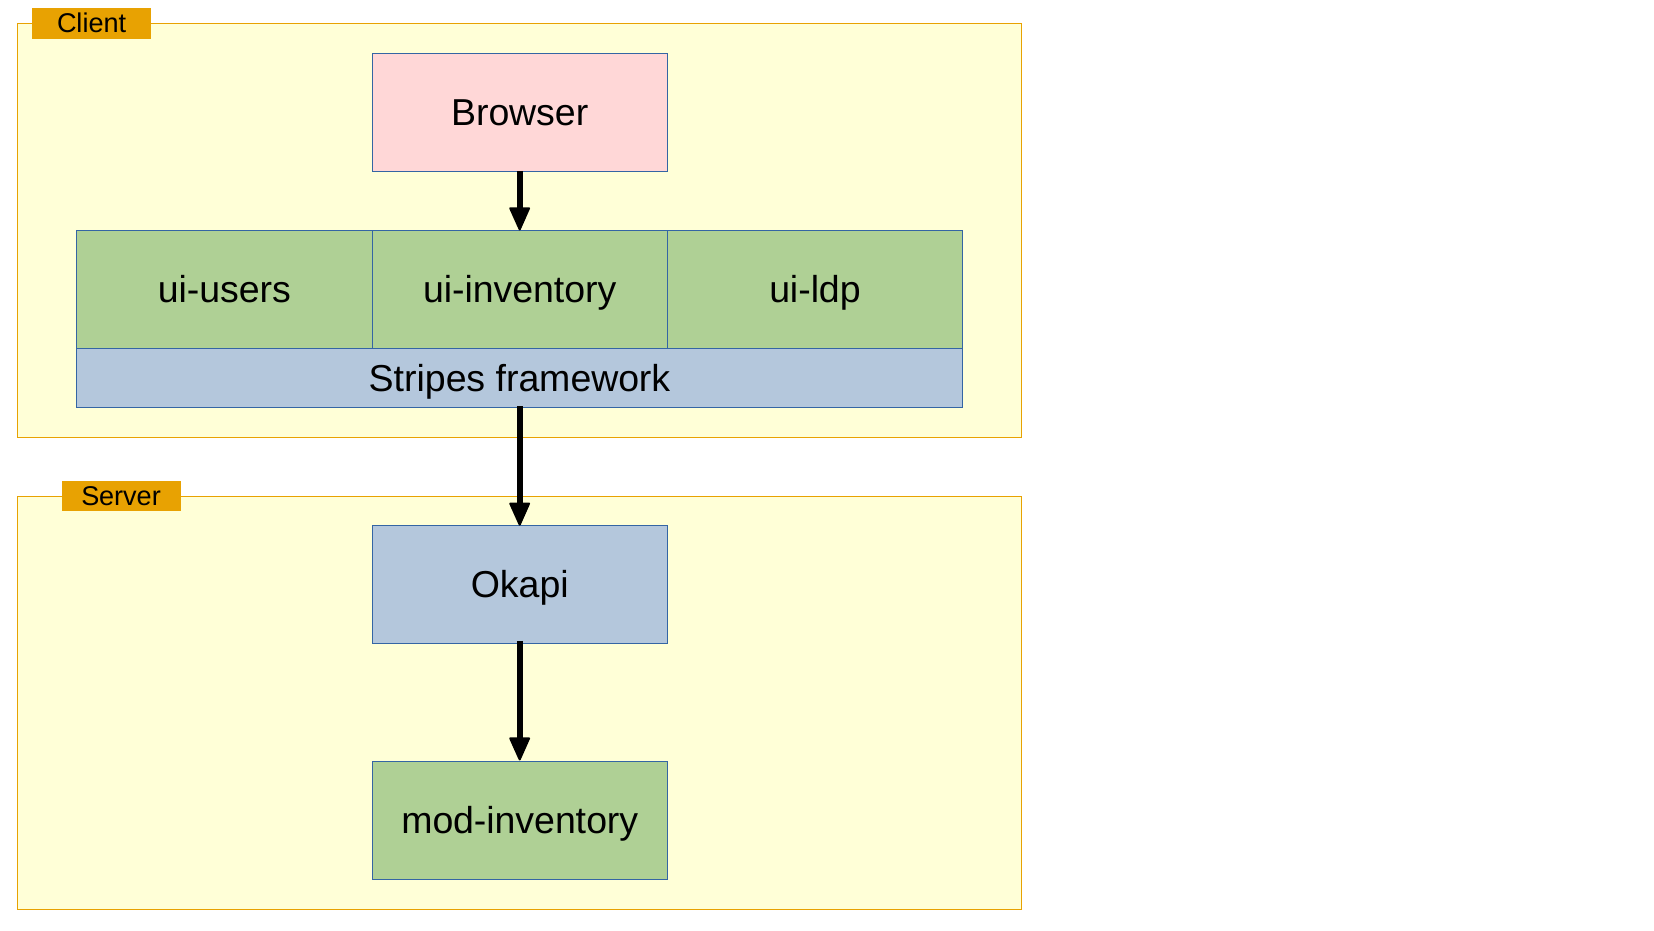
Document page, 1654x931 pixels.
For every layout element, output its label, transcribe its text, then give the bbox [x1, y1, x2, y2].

text_box Client [32, 8, 151, 39]
text_box Okapi [372, 525, 668, 644]
text_box mod-inventory [372, 761, 668, 880]
text_box [17, 23, 1022, 438]
text_box ui-ldp [667, 230, 963, 348]
text_box [17, 496, 1022, 910]
text_box Stripes framework [76, 348, 963, 408]
text_box ui-users [76, 230, 372, 348]
text_box Browser [372, 53, 668, 172]
text_box Server [62, 481, 181, 511]
text_box ui-inventory [372, 230, 667, 348]
